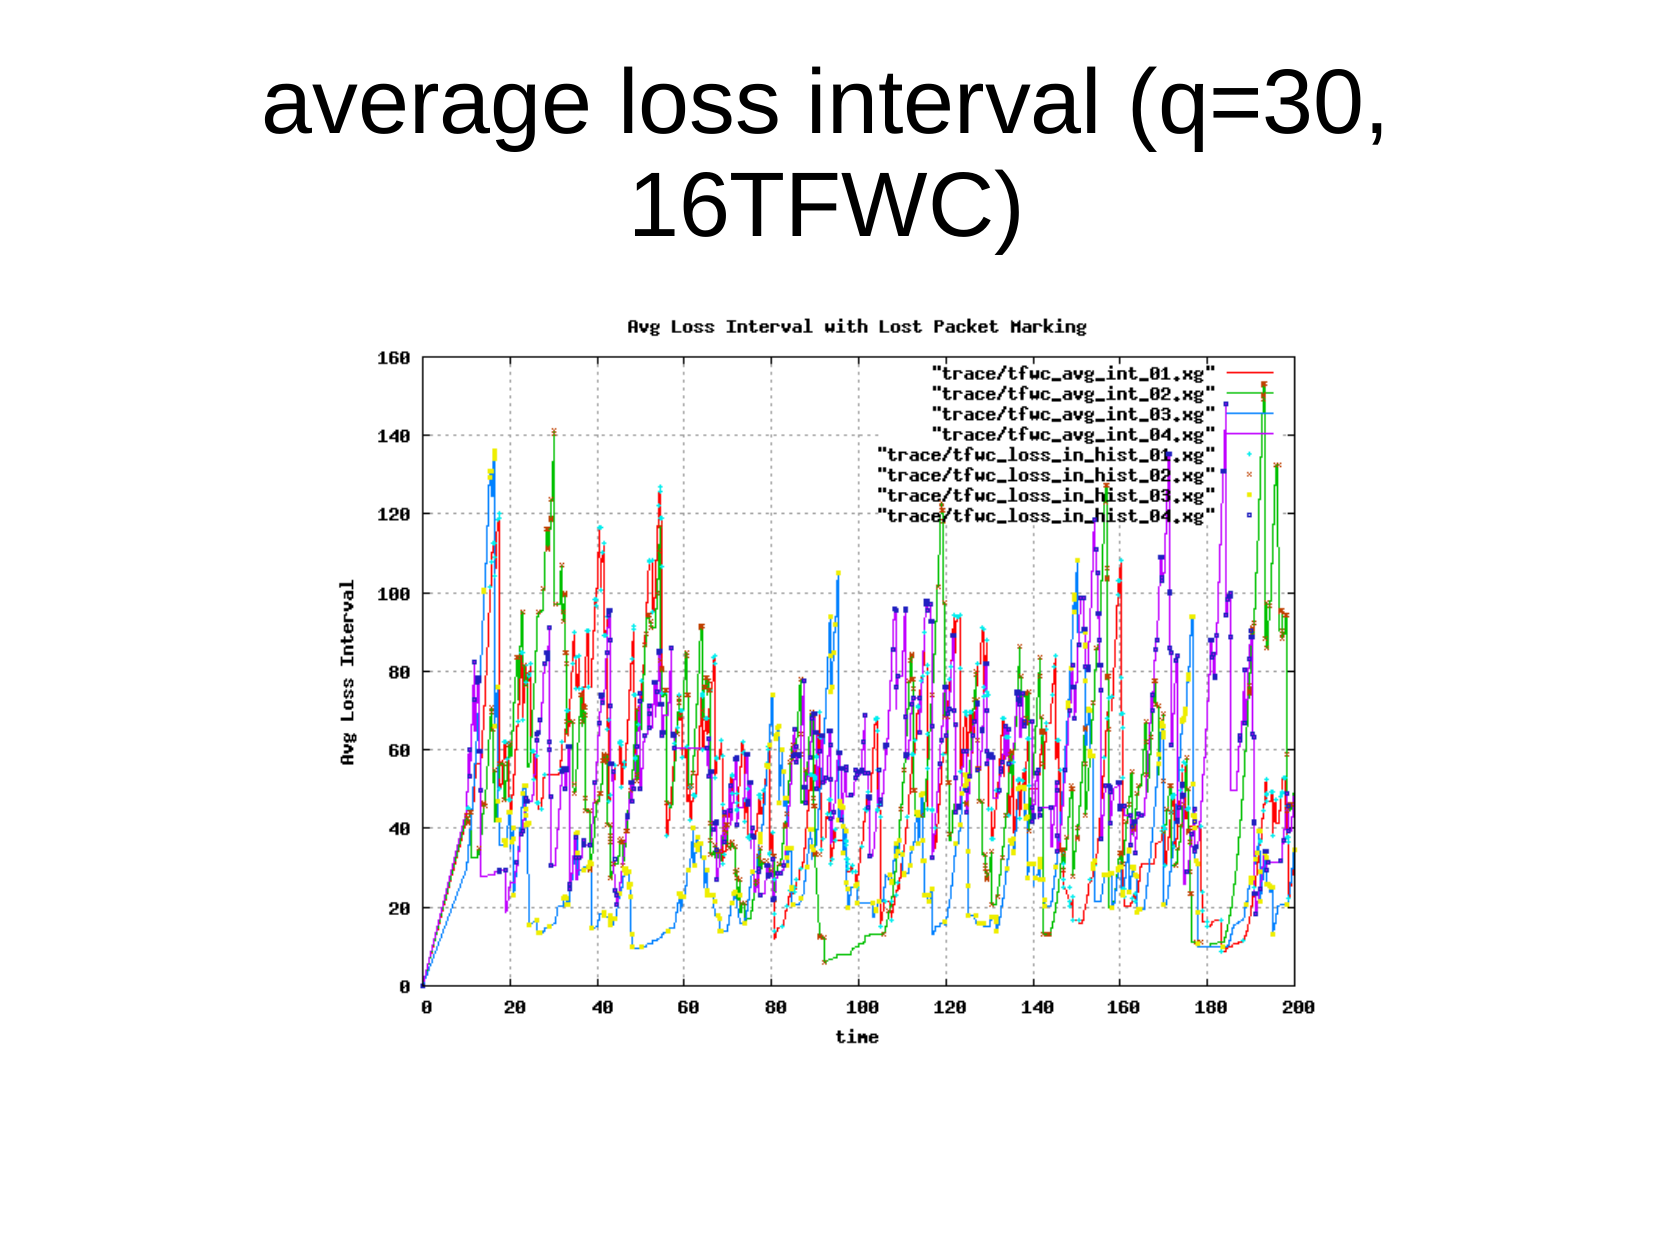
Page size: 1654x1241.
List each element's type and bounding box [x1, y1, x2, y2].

picture [327, 297, 1327, 1048]
